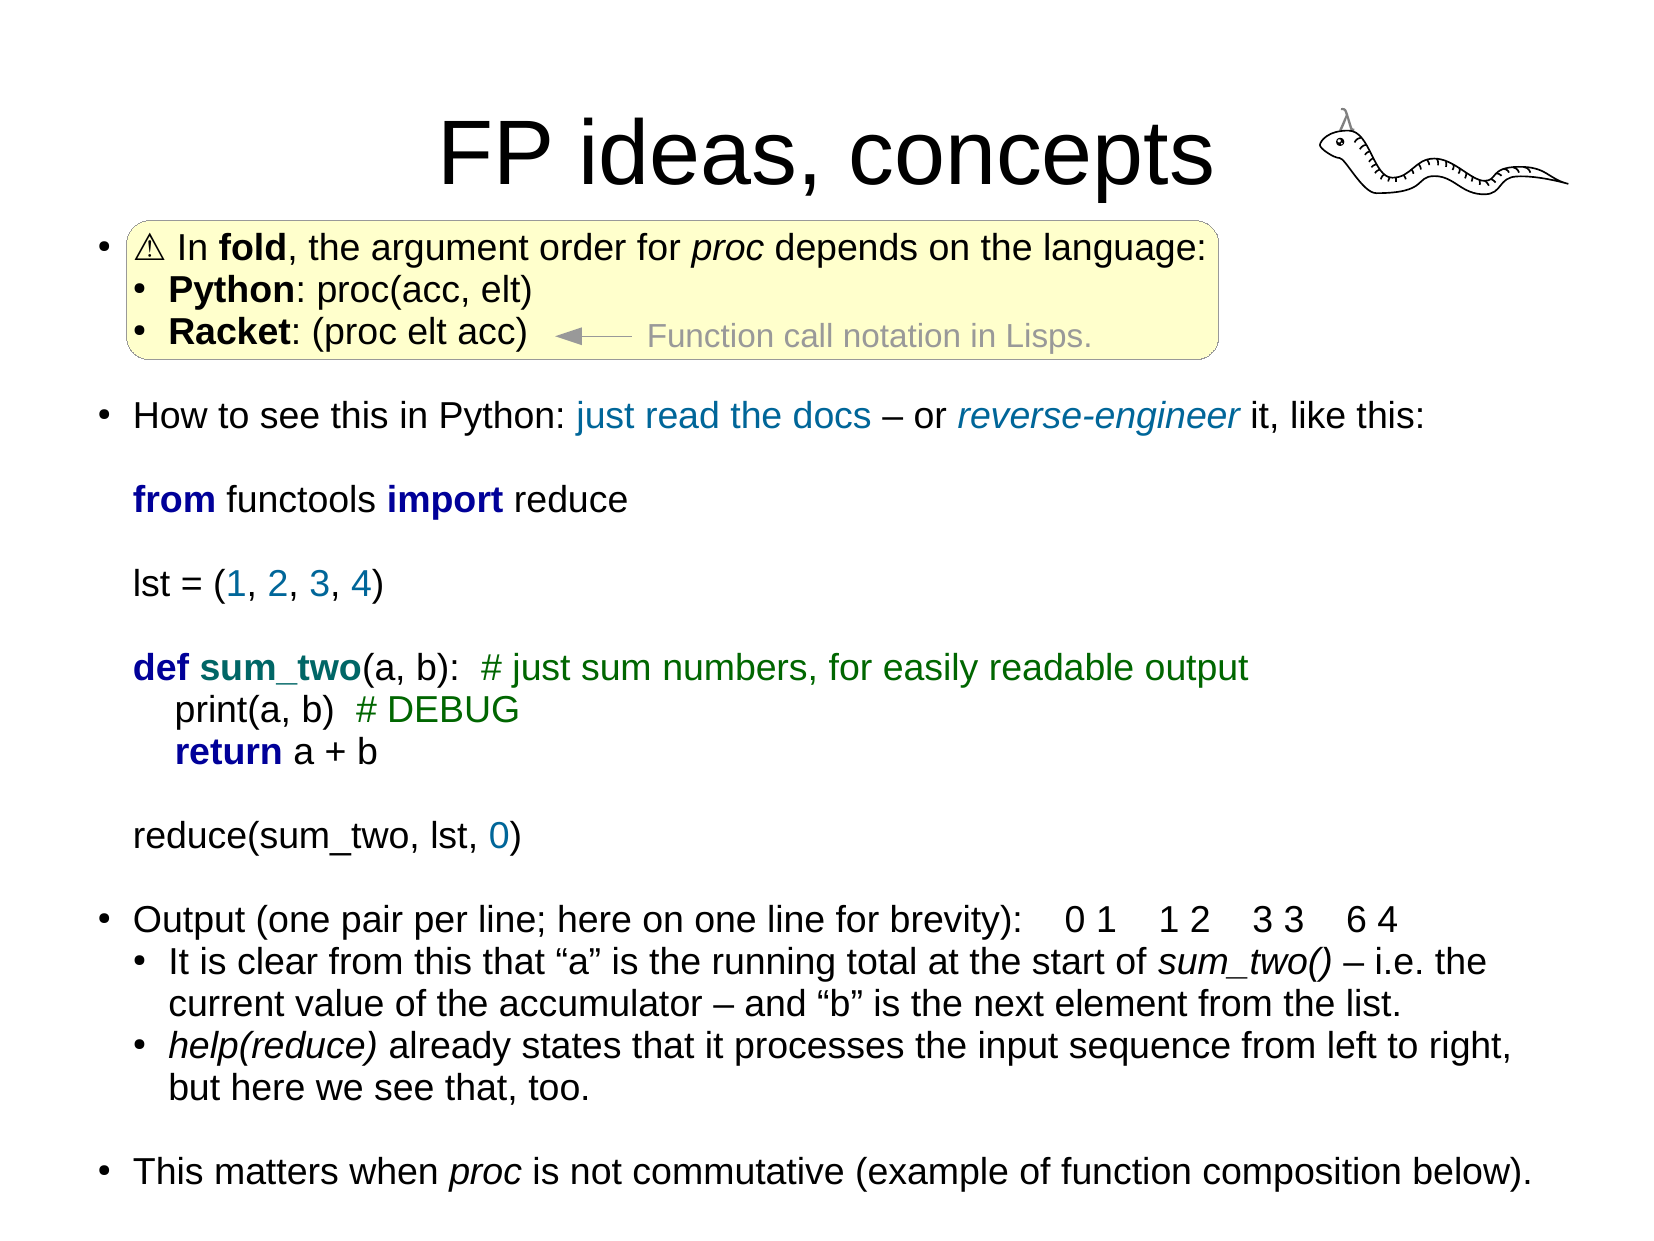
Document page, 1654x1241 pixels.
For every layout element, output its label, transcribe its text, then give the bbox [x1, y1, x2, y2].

title FP ideas, concepts [82, 49, 1571, 257]
text_box Function call notation in Lisps. [632, 309, 1109, 363]
picture [1319, 107, 1569, 196]
text_box ⚠ In fold, the argument order for proc depends on the language: Python: proc(acc, elt) Racket: (proc elt acc) How to see this in Python: just read the docs – or reverse-engineer it, like this: from functools import reduce lst = (1, 2, 3, 4) def sum_two(a, b): # just sum numbers, for easily readable output print(a, b) # DEBUG return a + b reduce(sum_two, lst, 0) Output (one pair per line; here on one line for brevity): 0 1 1 2 3 3 6 4 It is clear from this that “a” is the running total at the start of sum_two() – i.e. the current value of the accumulator – and “b” is the next element from the list. help(reduce) already states that it processes the input sequence from left to right, but here we see that, too. This matters when proc is not commutative (example of function composition below). [82, 219, 1561, 1201]
